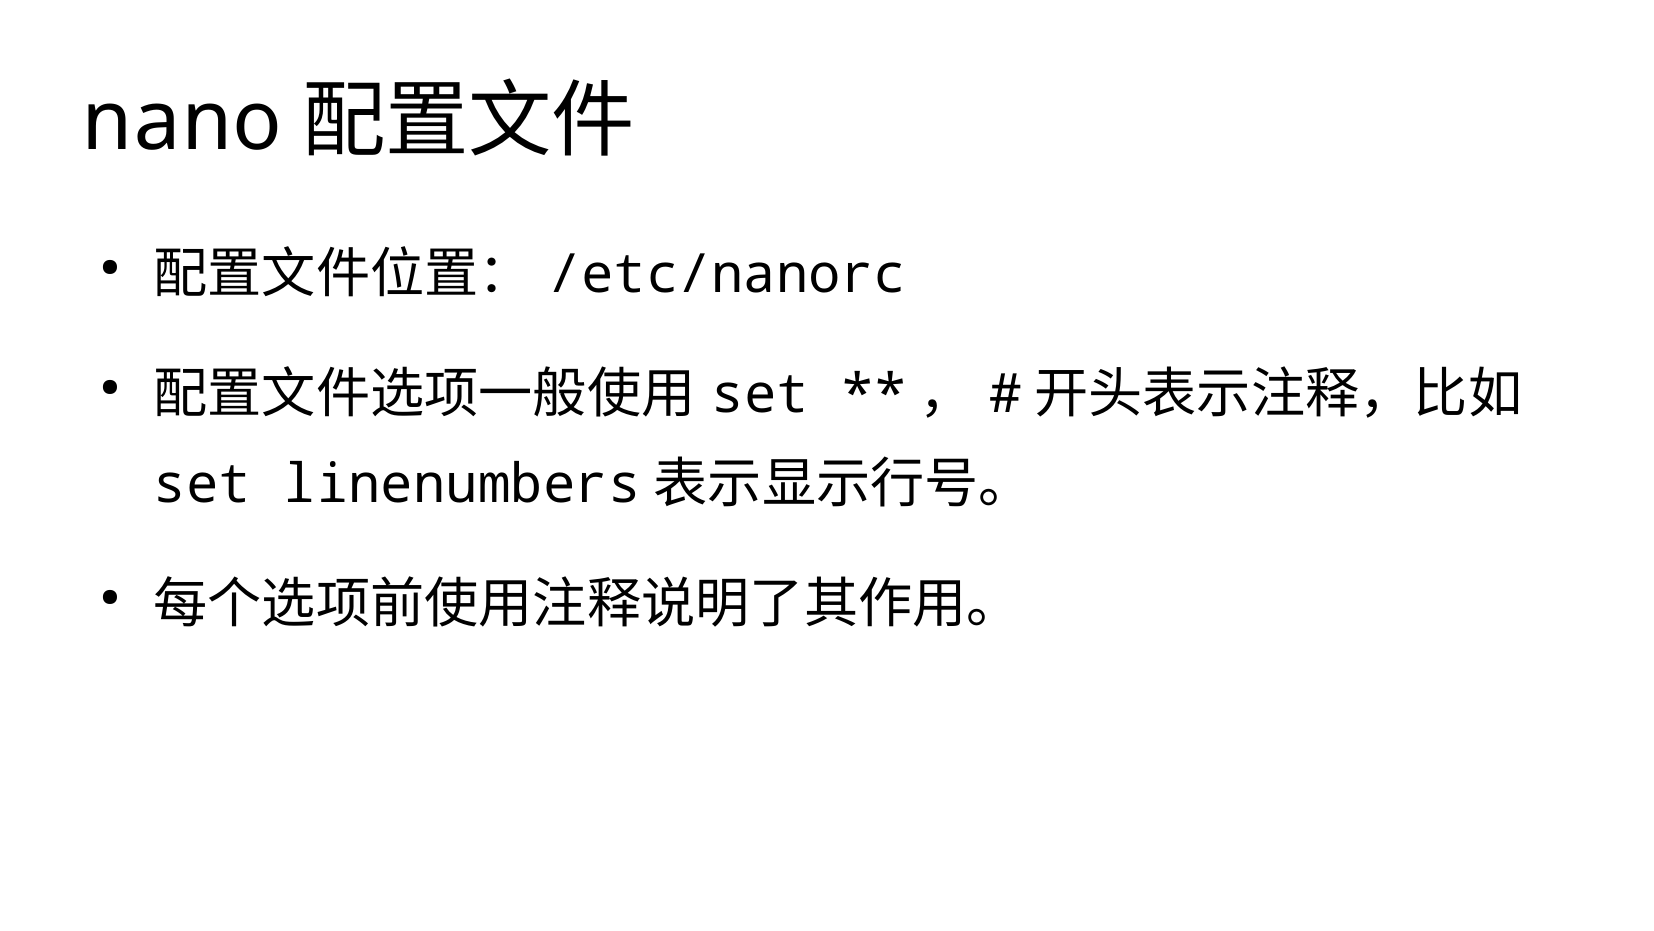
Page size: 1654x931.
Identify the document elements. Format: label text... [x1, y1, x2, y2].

title nano配置文件 [82, 37, 1571, 189]
list 配置文件位置：/etc/nanorc 配置文件选项一般使用set **，#开头表示注释，比如set linenumbers表示显示行号。 每个选项前使用注释说明了其作用。 [82, 217, 1571, 804]
